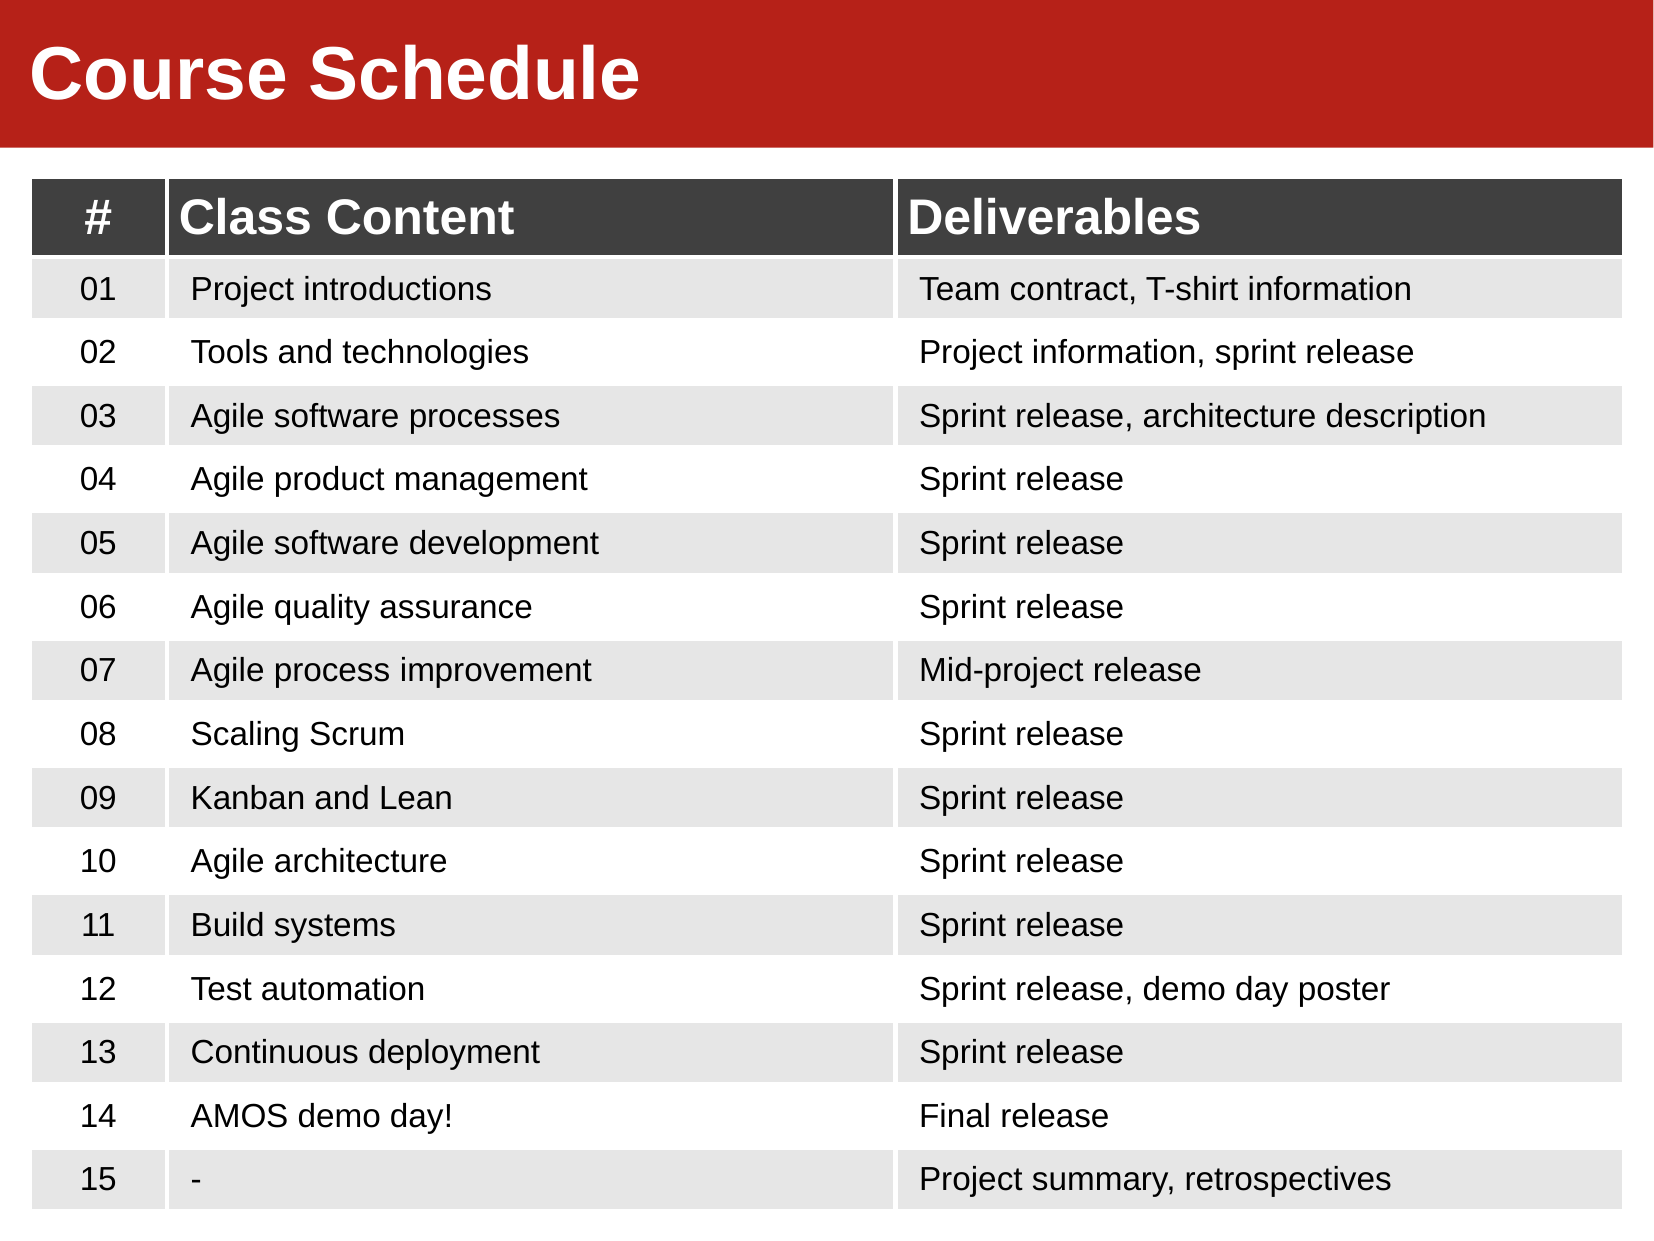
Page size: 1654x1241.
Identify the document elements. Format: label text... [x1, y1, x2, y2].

table_cell 05 [32, 513, 165, 573]
table_cell Build systems [169, 895, 893, 955]
table_cell Agile process improvement [169, 641, 893, 700]
table_cell Project information, sprint release [898, 322, 1622, 382]
table_cell Project summary, retrospectives [898, 1150, 1622, 1209]
table_cell 06 [32, 577, 165, 636]
table_cell 07 [32, 641, 165, 700]
table_cell Agile software processes [169, 386, 893, 445]
table_header Class Content [169, 179, 893, 255]
table_cell Sprint release [898, 577, 1622, 636]
table_cell 01 [32, 259, 165, 318]
table_cell Sprint release [898, 450, 1622, 509]
table_cell Sprint release [898, 832, 1622, 891]
title Course Schedule [0, 0, 1654, 148]
table_cell 09 [32, 768, 165, 827]
table_cell Sprint release [898, 1023, 1622, 1082]
table_cell Agile architecture [169, 832, 893, 891]
table_cell 03 [32, 386, 165, 445]
table_cell Sprint release, demo day poster [898, 959, 1622, 1018]
table_cell AMOS demo day! [169, 1086, 893, 1146]
table_cell Final release [898, 1086, 1622, 1146]
table_cell Project introductions [169, 259, 893, 318]
table_header Deliverables [898, 179, 1622, 255]
table_cell Sprint release [898, 895, 1622, 955]
table_cell Kanban and Lean [169, 768, 893, 827]
table_cell Tools and technologies [169, 322, 893, 382]
table_header # [32, 179, 165, 255]
table_cell Sprint release [898, 513, 1622, 573]
table_cell Agile quality assurance [169, 577, 893, 636]
table_cell Sprint release, architecture description [898, 386, 1622, 445]
table_cell Agile software development [169, 513, 893, 573]
table_cell 15 [32, 1150, 165, 1209]
table_cell Sprint release [898, 704, 1622, 764]
table_cell Mid-project release [898, 641, 1622, 700]
table_cell Team contract, T-shirt information [898, 259, 1622, 318]
table_cell 04 [32, 450, 165, 509]
table_cell Scaling Scrum [169, 704, 893, 764]
table_cell Continuous deployment [169, 1023, 893, 1082]
table_cell - [169, 1150, 893, 1209]
table_cell 14 [32, 1086, 165, 1146]
table_cell 13 [32, 1023, 165, 1082]
table_cell Agile product management [169, 450, 893, 509]
table_cell 11 [32, 895, 165, 955]
table_cell 08 [32, 704, 165, 764]
table_cell 02 [32, 322, 165, 382]
table_cell 12 [32, 959, 165, 1018]
table_cell 10 [32, 832, 165, 891]
table_cell Sprint release [898, 768, 1622, 827]
table_cell Test automation [169, 959, 893, 1018]
